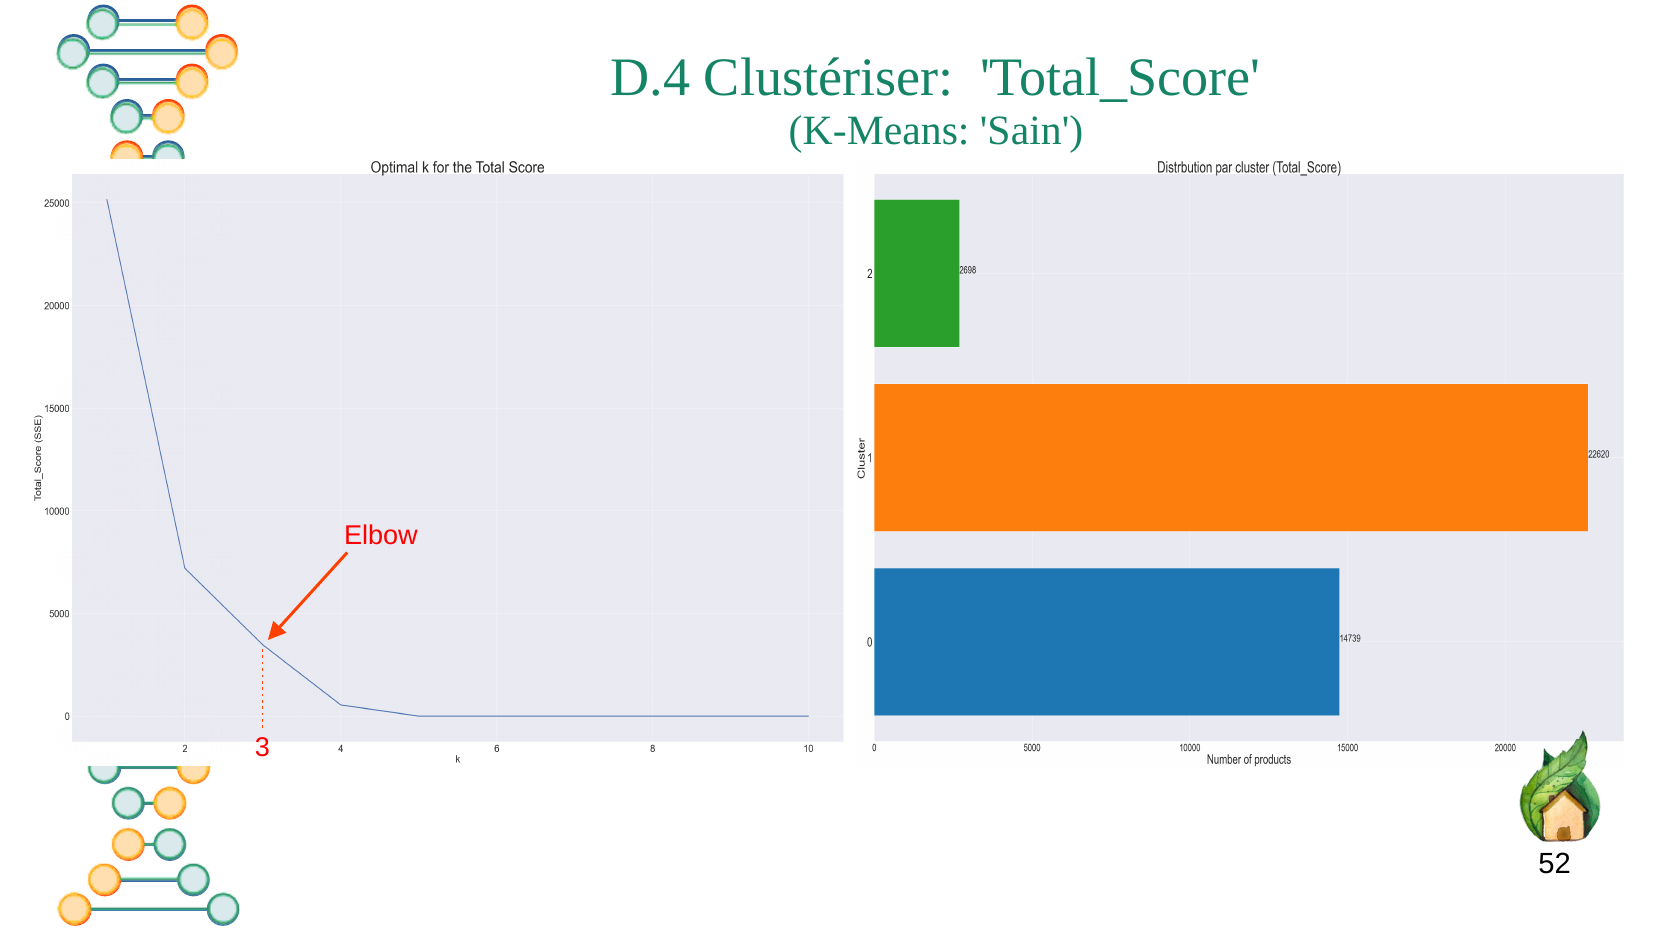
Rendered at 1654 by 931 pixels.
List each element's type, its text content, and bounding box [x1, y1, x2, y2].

text_box Elbow [329, 512, 568, 597]
picture [0, 0, 845, 931]
text_box 3 [239, 725, 308, 810]
title D.4 Clustériser: 'Total_Score' (K-Means: 'Sain') [236, 23, 1565, 178]
picture [856, 159, 1625, 845]
